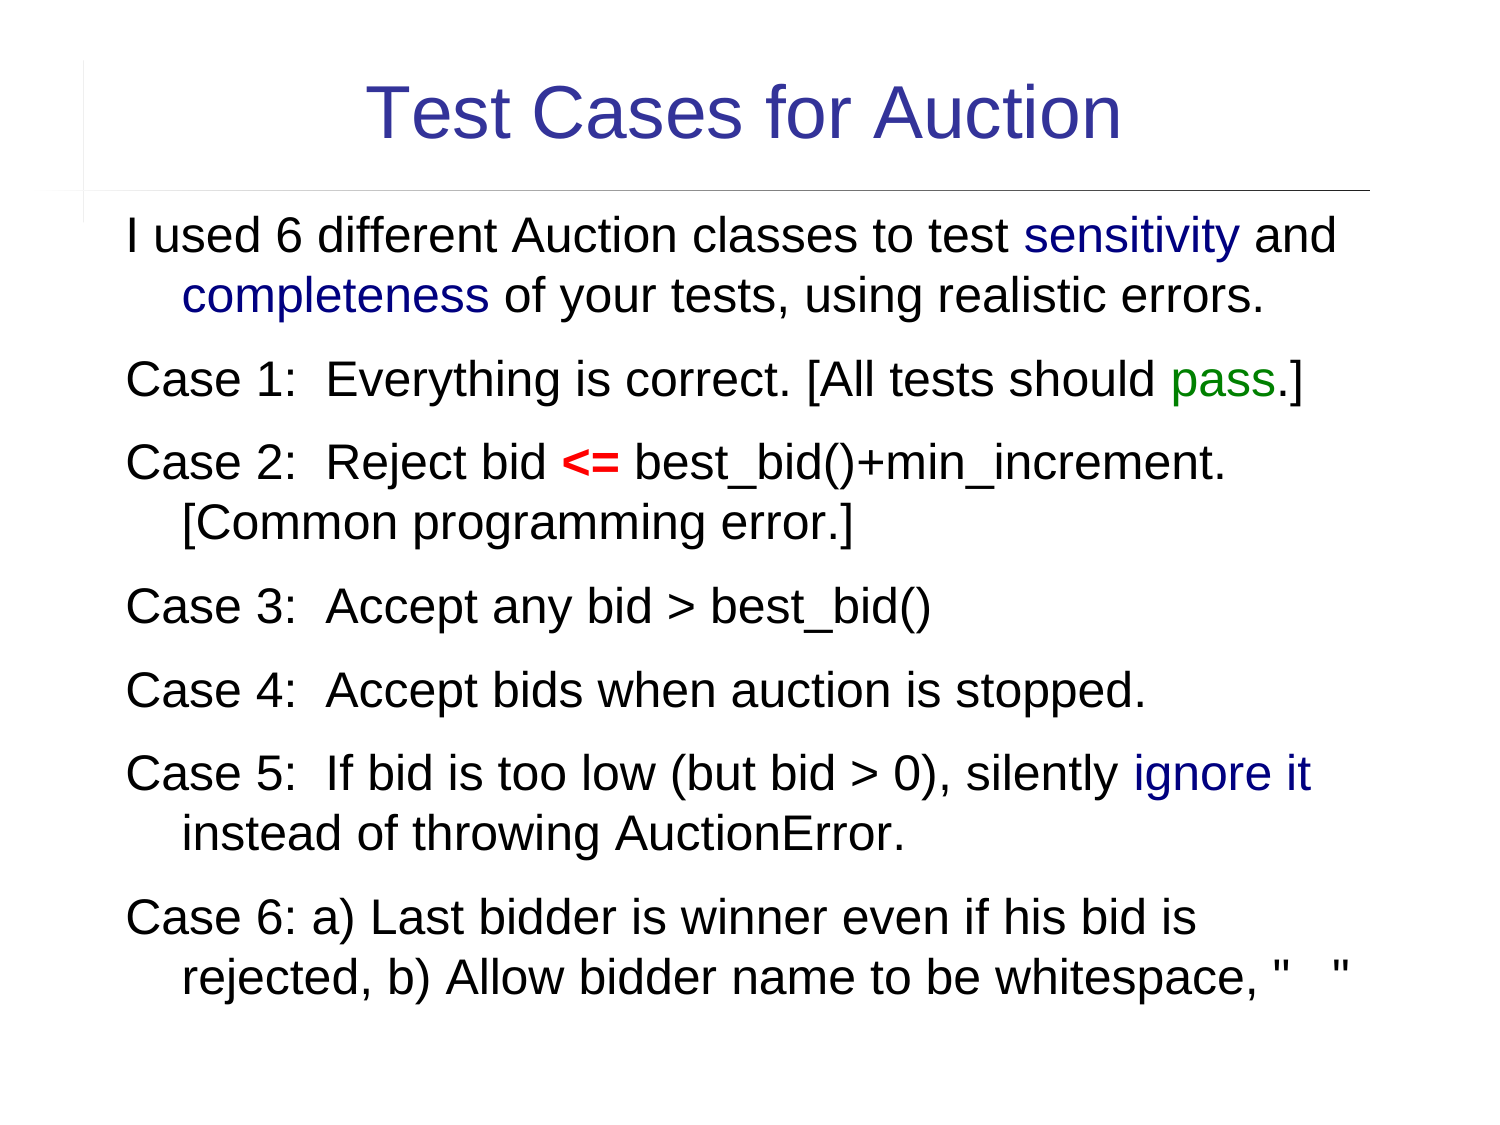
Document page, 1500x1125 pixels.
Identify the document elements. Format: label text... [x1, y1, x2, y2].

title Test Cases for Auction [100, 42, 1389, 174]
list I used 6 different Auction classes to test sensitivity and completeness of your tests, using realistic errors. Case 1: Everything is correct. [All tests should pass.] Case 2: Reject bid <= best_bid()+min_increment. [Common programming error.] Case 3: Accept any bid > best_bid() Case 4: Accept bids when auction is stopped. Case 5: If bid is too low (but bid > 0), silently ignore it instead of throwing AuctionError. Case 6: a) Last bidder is winner even if his bid is rejected, b) Allow bidder name to be whitespace, " " [110, 195, 1400, 1051]
